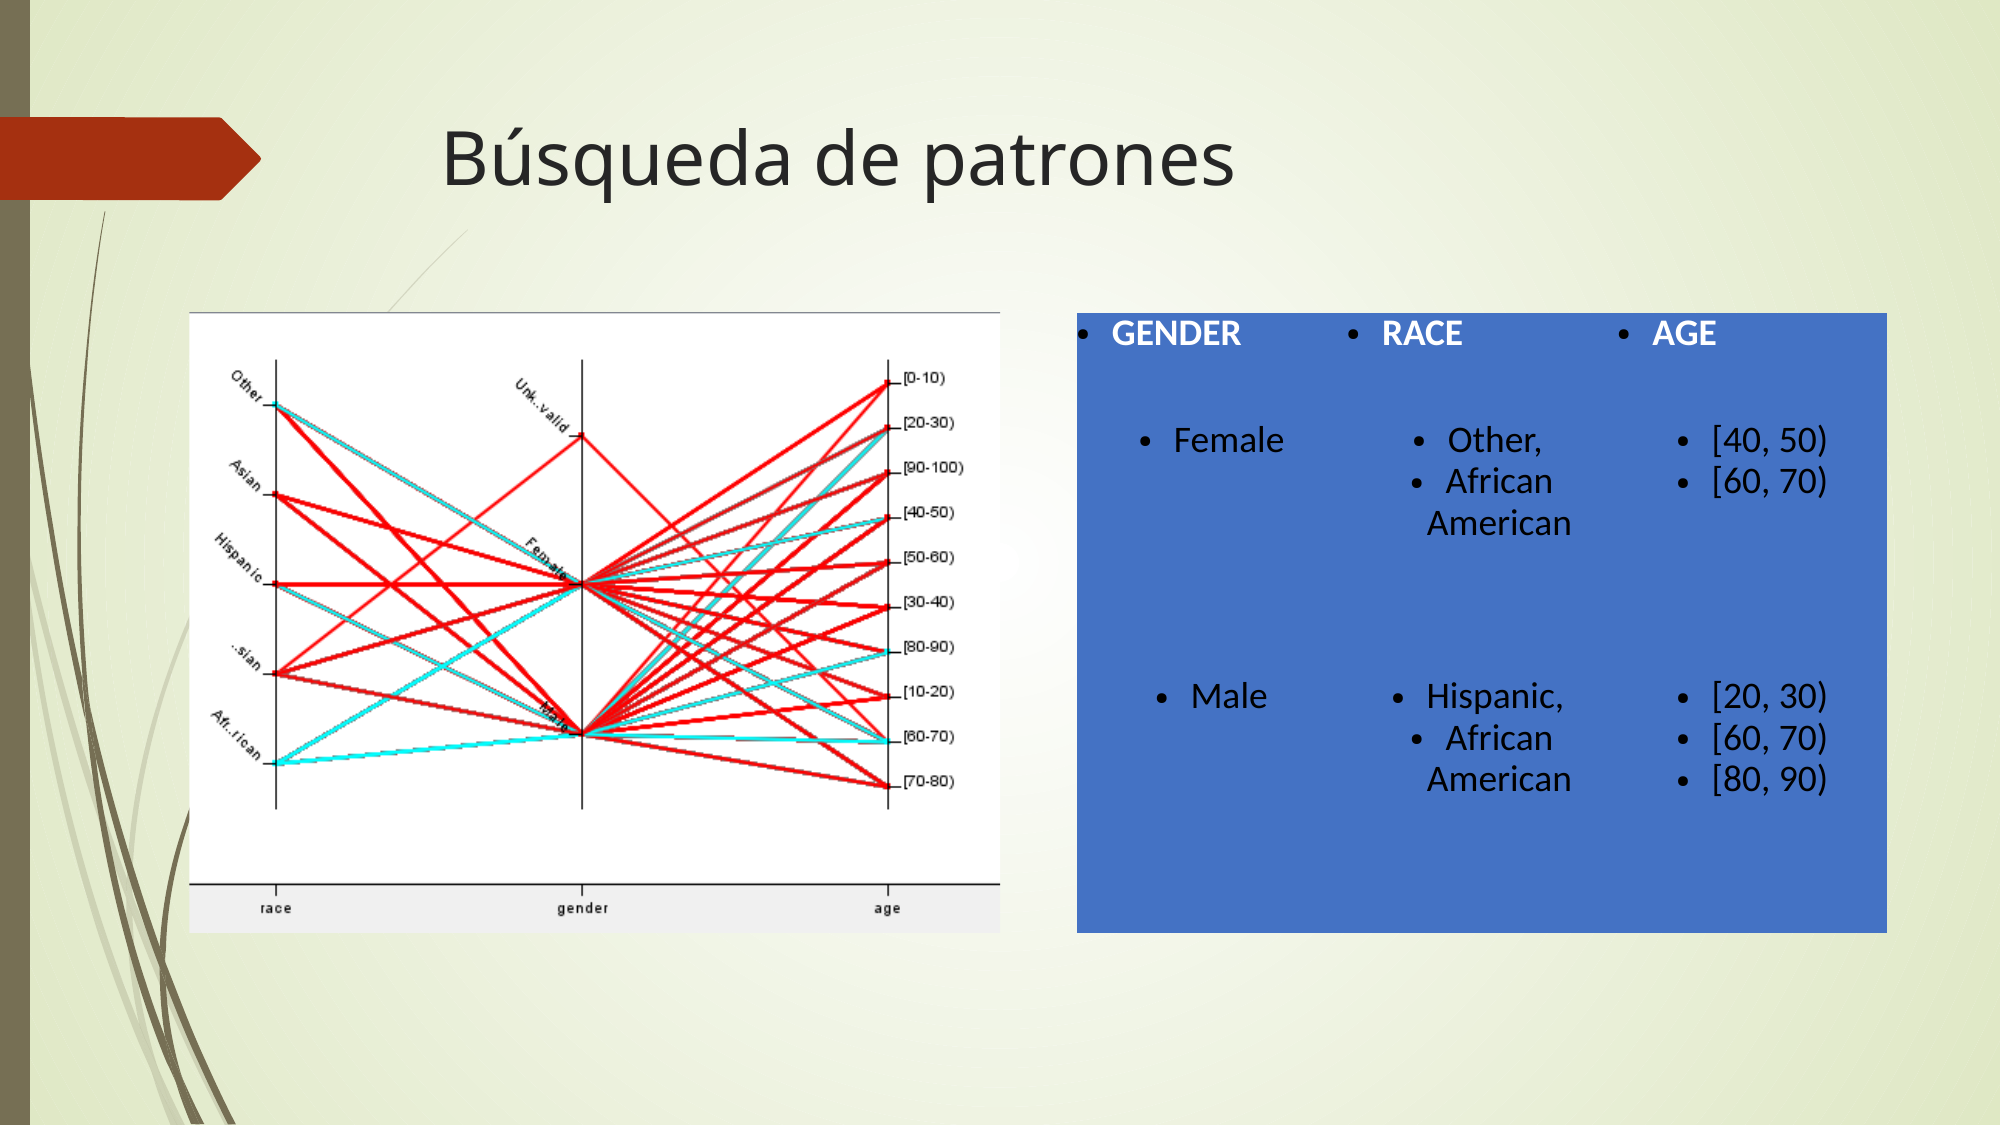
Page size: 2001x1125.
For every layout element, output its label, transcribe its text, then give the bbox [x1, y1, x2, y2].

table_cell Other, African American [1347, 420, 1617, 677]
table_cell [40, 50) [60, 70) [1617, 420, 1887, 677]
table_cell Female [1077, 420, 1347, 677]
table_header AGE [1617, 313, 1887, 420]
table_header RACE [1347, 313, 1617, 420]
title Búsqueda de patrones [425, 102, 1888, 313]
table_header GENDER [1077, 313, 1347, 420]
table_cell [20, 30) [60, 70) [80, 90) [1617, 677, 1887, 933]
picture [189, 312, 1001, 933]
table_cell Male [1077, 677, 1347, 933]
table_cell Hispanic, African American [1347, 677, 1617, 933]
